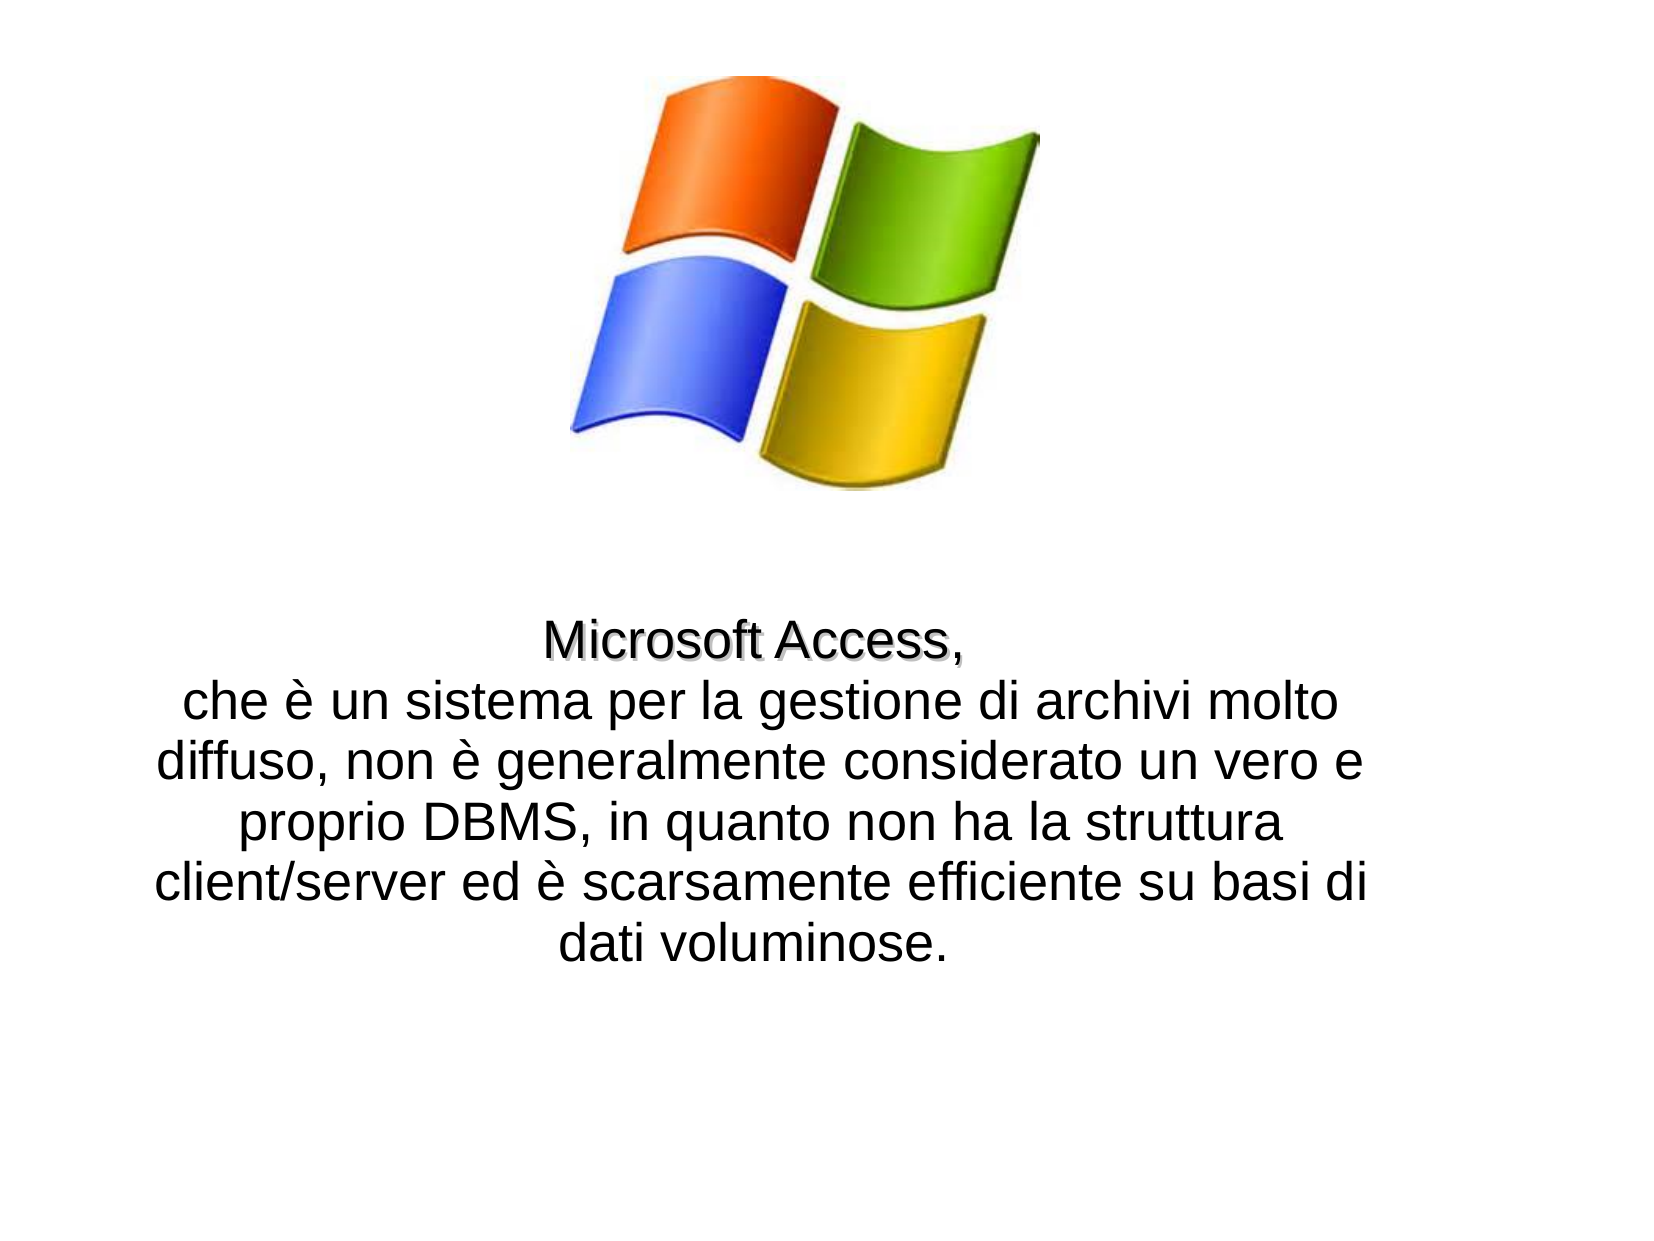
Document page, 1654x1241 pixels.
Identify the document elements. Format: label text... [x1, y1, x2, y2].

text_box Microsoft Access, che è un sistema per la gestione di archivi molto diffuso, non è generalmente considerato un vero e proprio DBMS, in quanto non ha la struttura client/server ed è scarsamente efficiente su basi di dati voluminose. [88, 602, 1436, 981]
picture [570, 76, 1040, 491]
